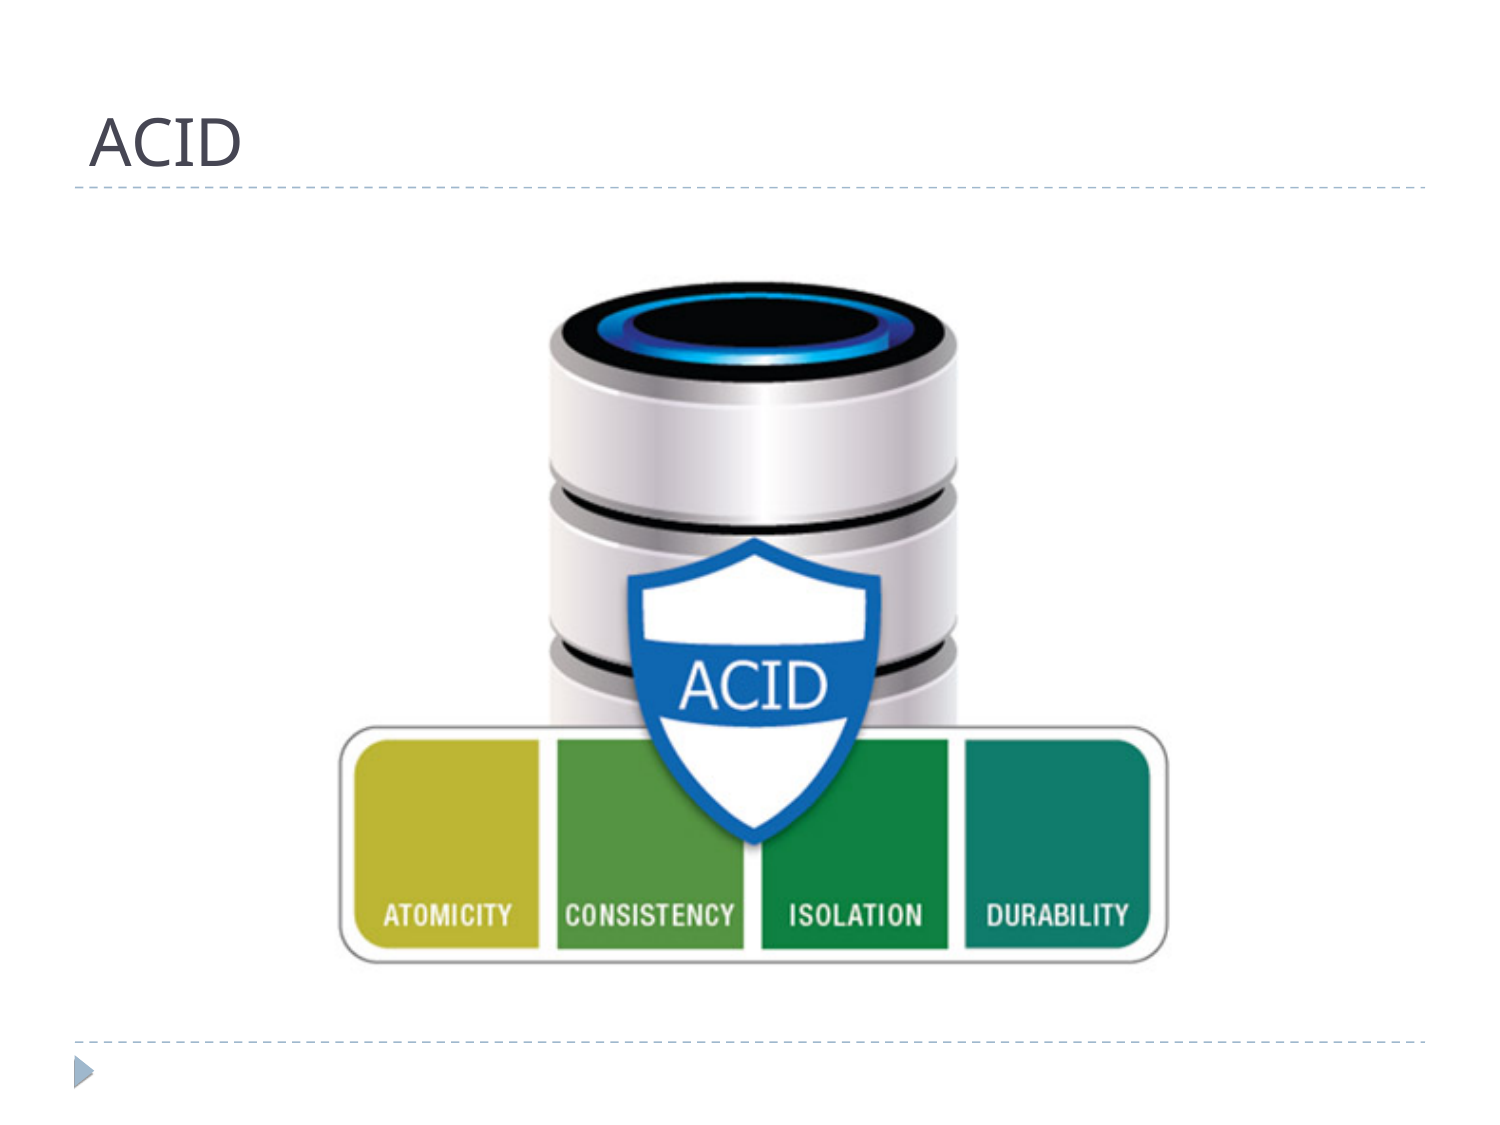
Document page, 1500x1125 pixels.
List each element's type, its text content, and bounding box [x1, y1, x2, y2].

picture [275, 199, 1225, 1010]
title ACID [75, 24, 1425, 188]
